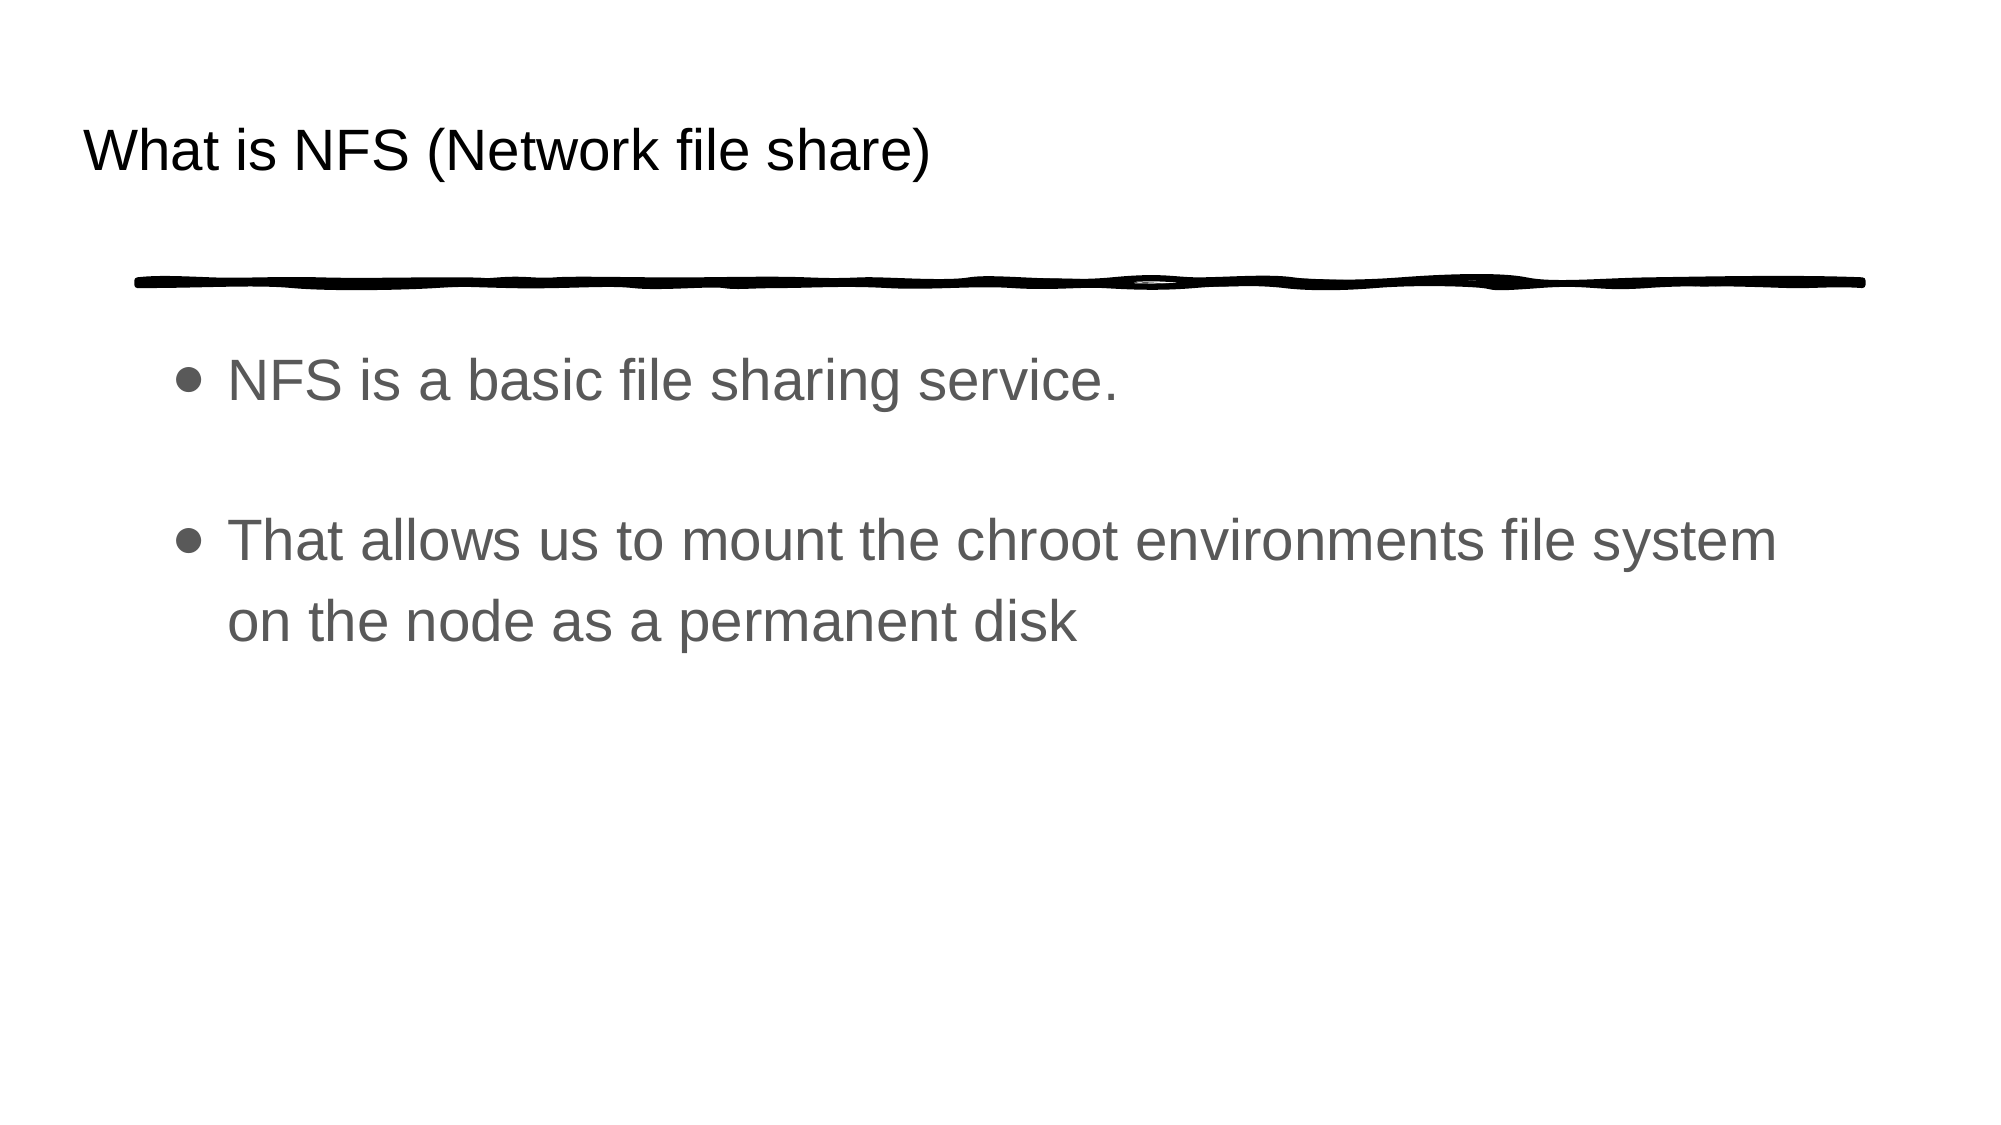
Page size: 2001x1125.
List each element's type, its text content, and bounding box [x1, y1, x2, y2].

list NFS is a basic file sharing service. That allows us to mount the chroot environments file system on the node as a permanent disk [137, 316, 1863, 1014]
title What is NFS (Network file share) [68, 97, 1932, 223]
